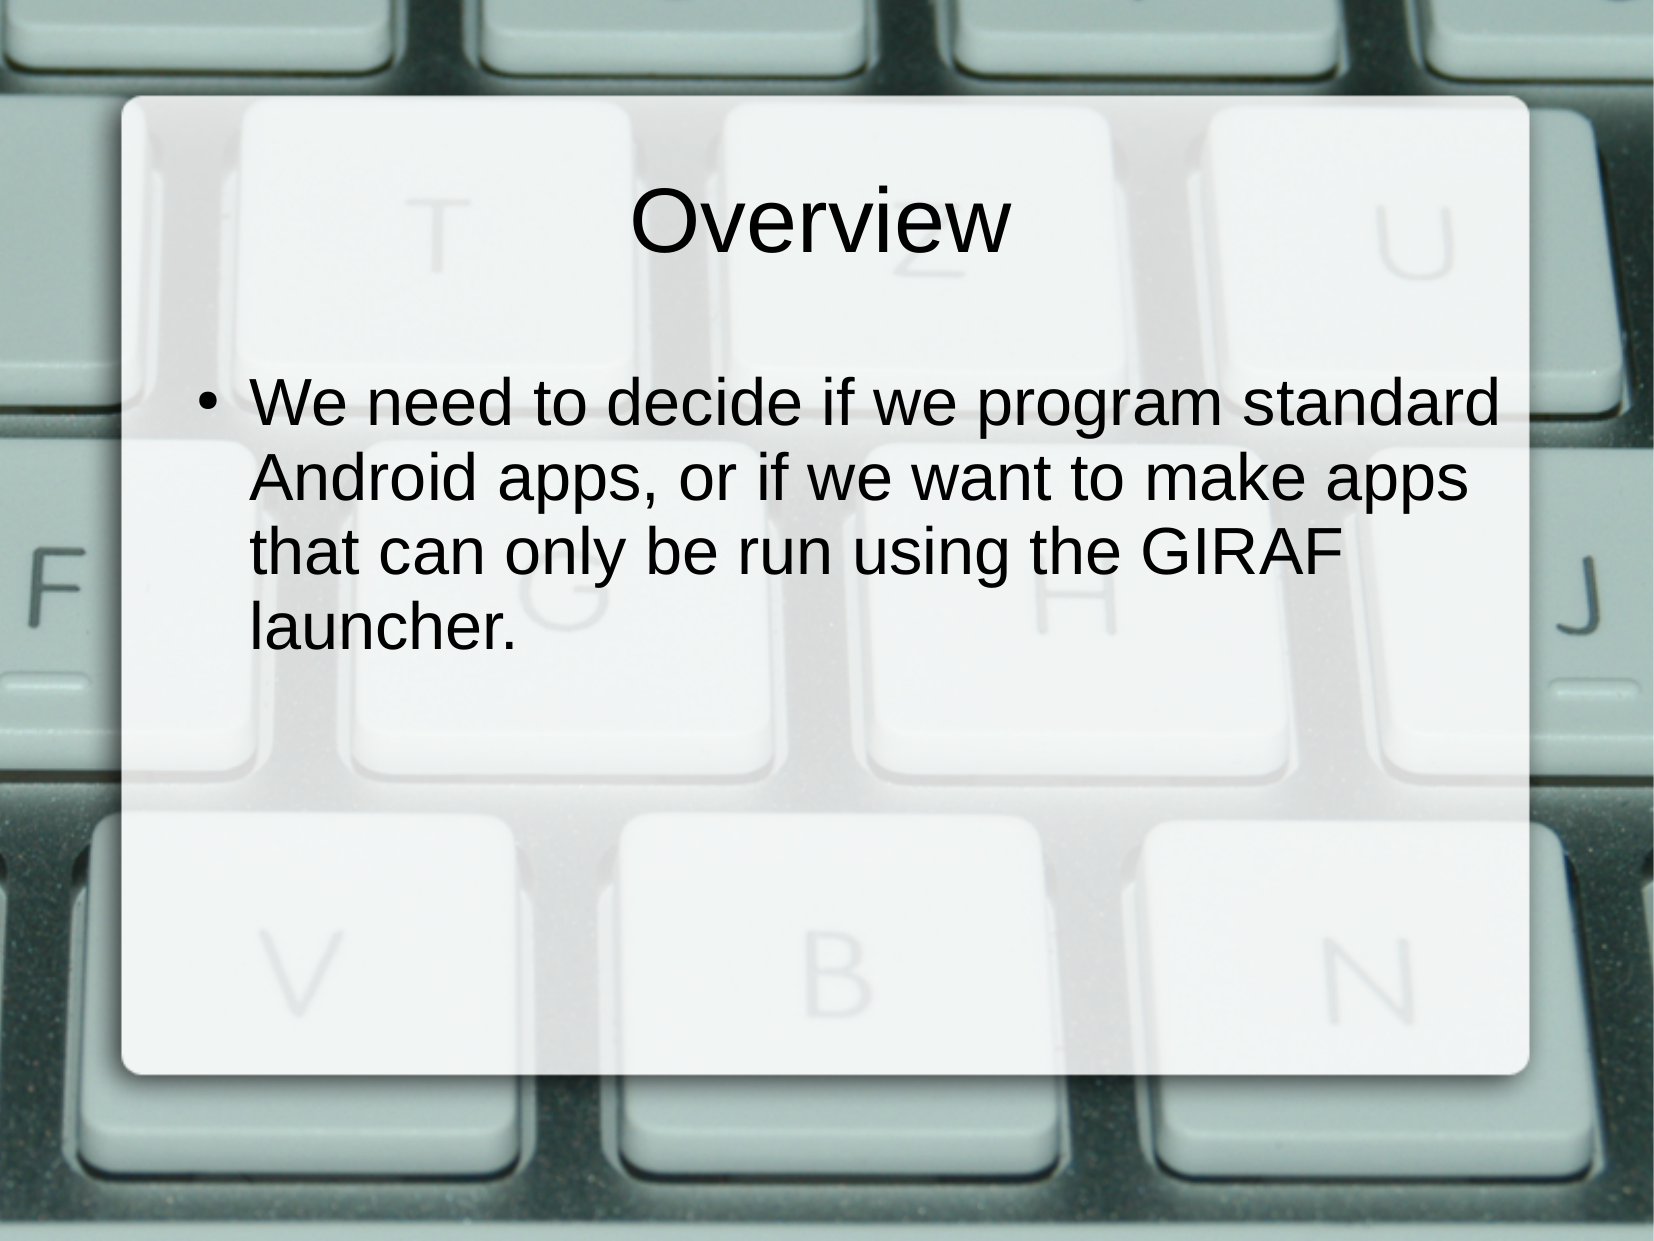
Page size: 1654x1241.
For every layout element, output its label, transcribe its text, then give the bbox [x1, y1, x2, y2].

title Overview [135, 117, 1506, 325]
list We need to decide if we program standard Android apps, or if we want to make apps that can only be run using the GIRAF launcher. [178, 364, 1570, 1147]
picture [0, 0, 1654, 1241]
